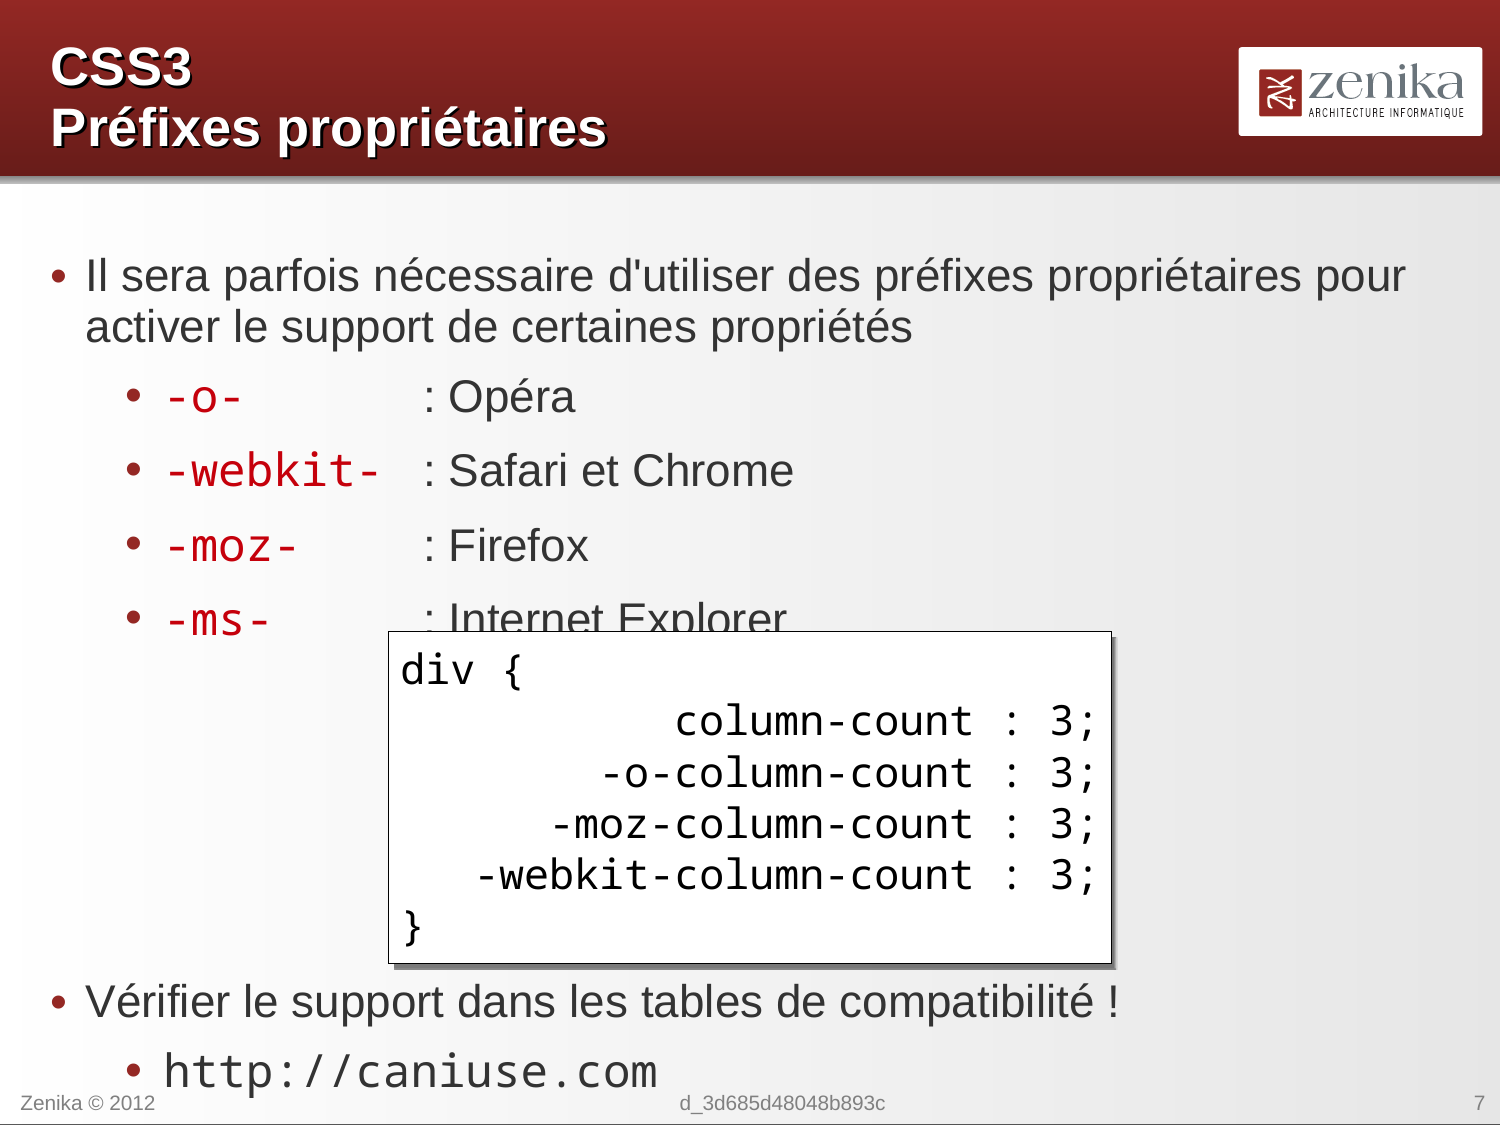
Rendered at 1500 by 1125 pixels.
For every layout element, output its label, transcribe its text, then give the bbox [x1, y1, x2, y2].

text_box div { column-count : 3; -o-column-count : 3; -moz-column-count : 3; -webkit-column-count : 3; } [388, 631, 1112, 964]
picture [1257, 58, 1464, 125]
list Il sera parfois nécessaire d'utiliser des préfixes propriétaires pour activer le support de certaines propriétés -o- : Opéra -webkit- : Safari et Chrome -moz- : Firefox -ms- : Internet Explorer Vérifier le support dans les tables de compatibilité ! http://caniuse.com [50, 249, 1435, 1079]
title CSS3 Préfixes propriétaires [50, 15, 1206, 180]
